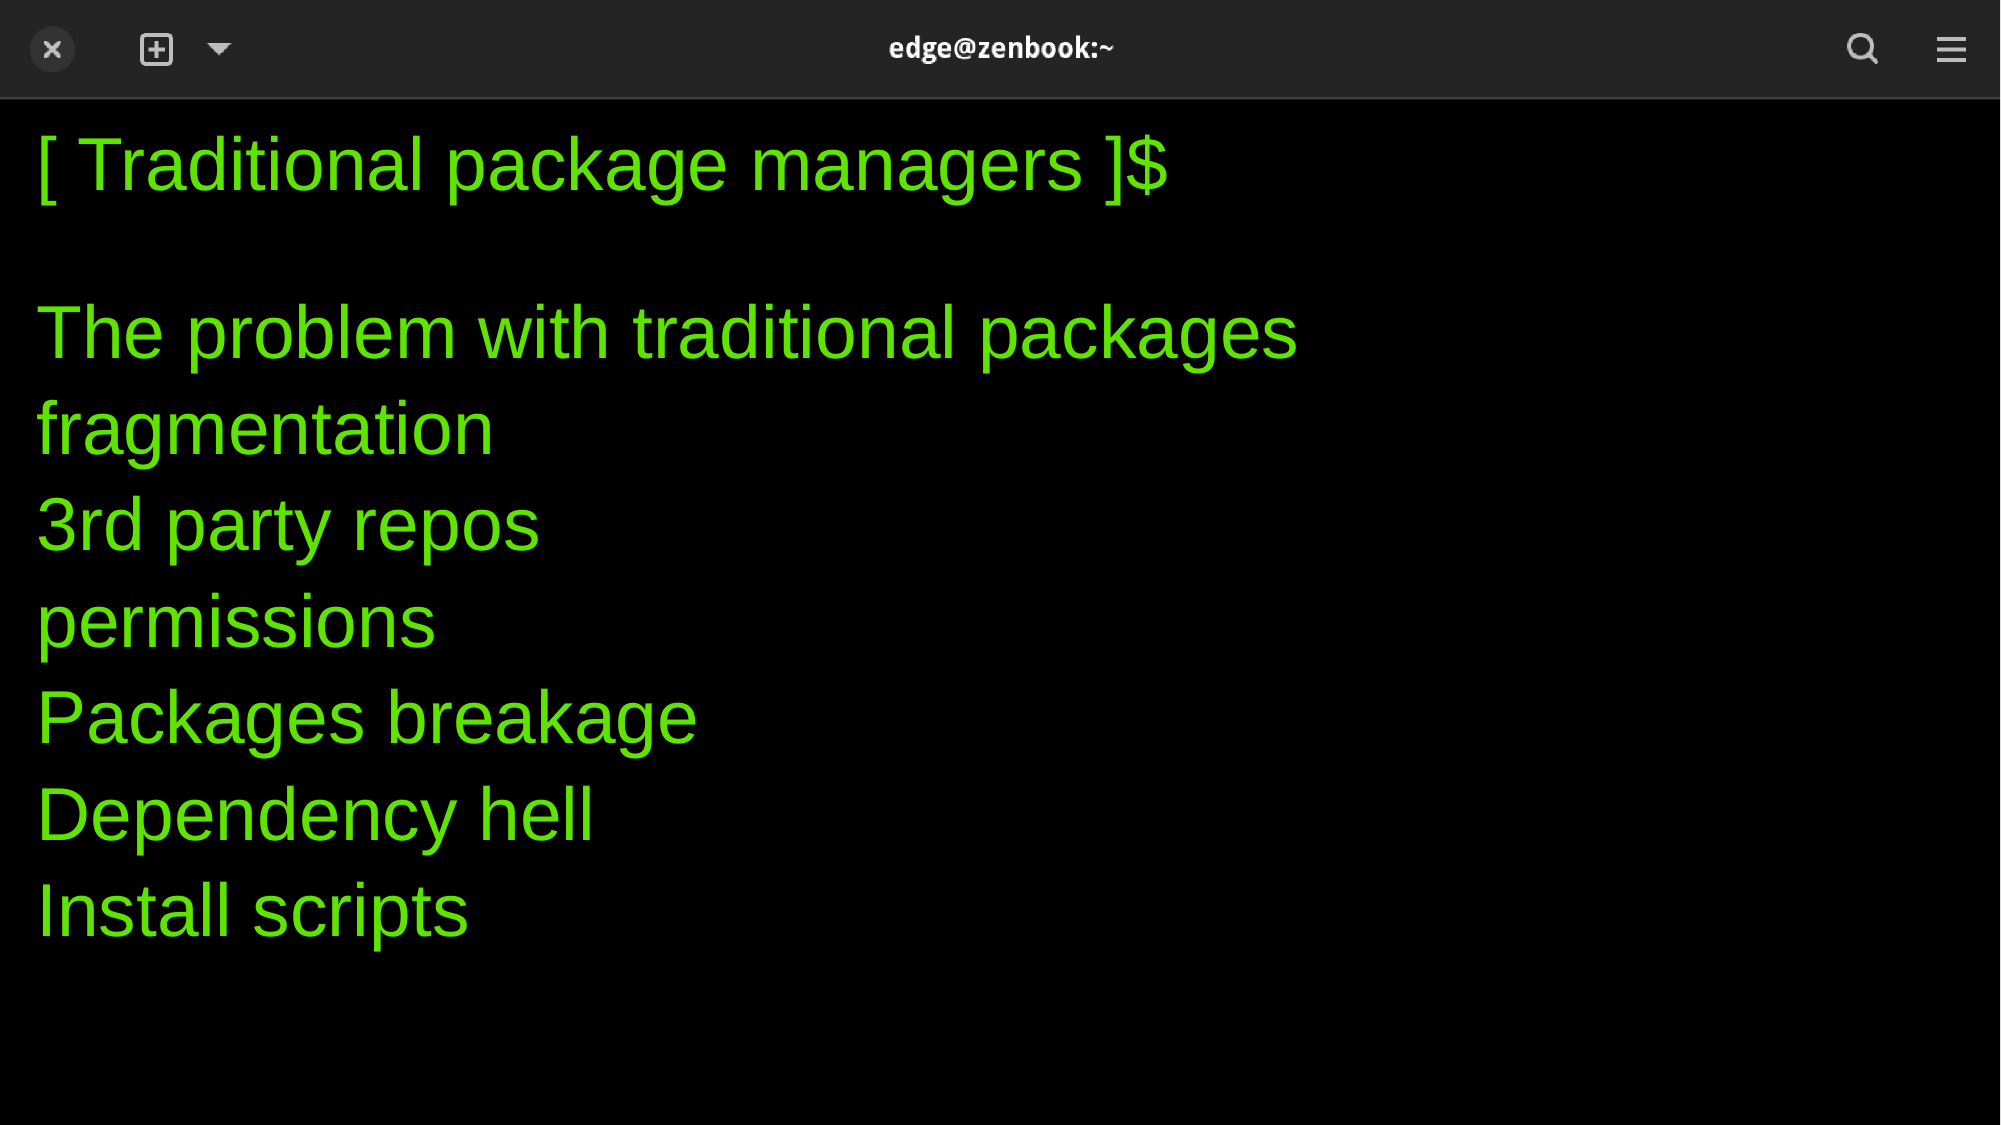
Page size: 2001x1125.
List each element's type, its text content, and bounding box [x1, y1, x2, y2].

subtitle [ Traditional package managers ]$ The problem with traditional packages fragmentation 3rd party repos permissions Packages breakage Dependency hell Install scripts [21, 122, 1980, 1108]
picture [0, 0, 2001, 1125]
